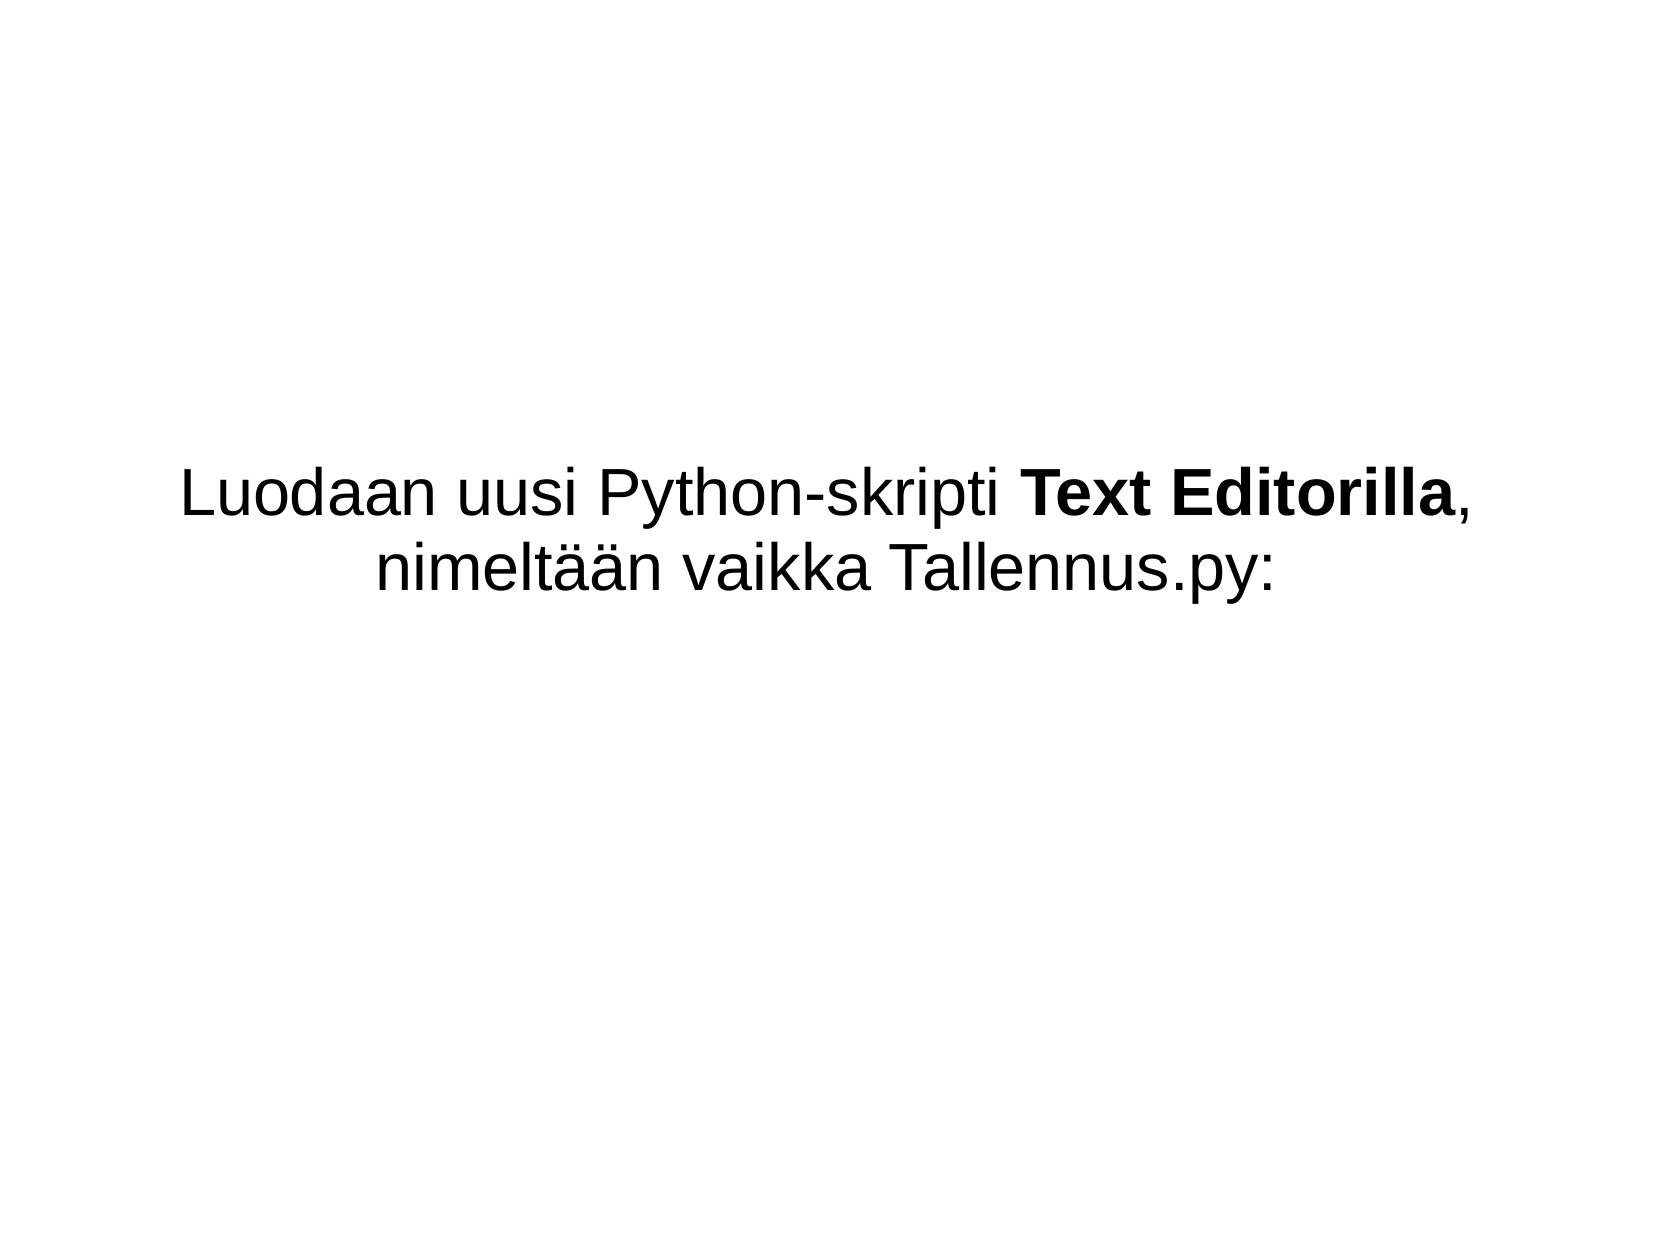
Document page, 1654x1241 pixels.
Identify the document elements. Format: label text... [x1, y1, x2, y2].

subtitle Luodaan uusi Python-skripti Text Editorilla, nimeltään vaikka Tallennus.py: [82, 49, 1571, 1010]
